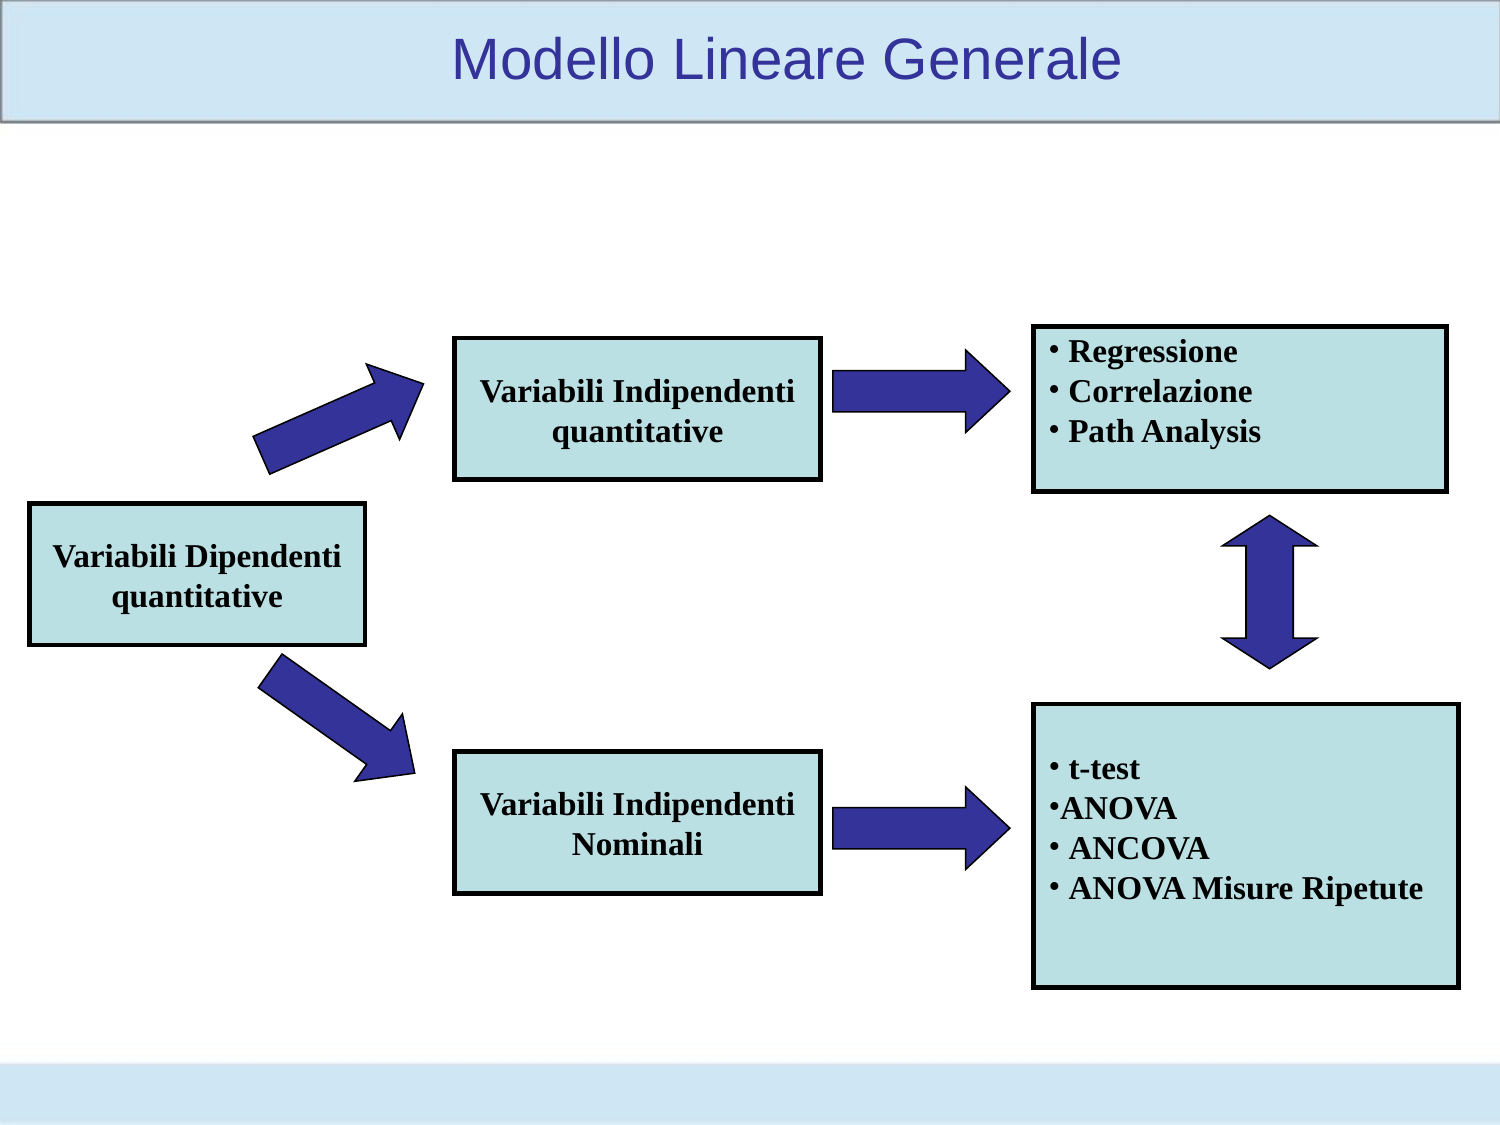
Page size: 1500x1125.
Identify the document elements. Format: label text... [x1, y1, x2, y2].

text_box Regressione Correlazione Path Analysis [1033, 326, 1447, 492]
text_box [832, 786, 1010, 870]
text_box [832, 349, 1010, 433]
text_box t-test ANOVA ANCOVA ANOVA Misure Ripetute [1033, 704, 1459, 988]
picture [0, 0, 1500, 1125]
text_box [1222, 515, 1317, 669]
text_box [253, 364, 424, 475]
text_box Variabili Indipendenti quantitative [454, 338, 821, 480]
text_box Variabili Dipendenti quantitative [29, 503, 366, 646]
text_box [258, 653, 415, 782]
text_box Variabili Indipendenti Nominali [454, 751, 821, 894]
title Modello Lineare Generale [113, 0, 1463, 158]
